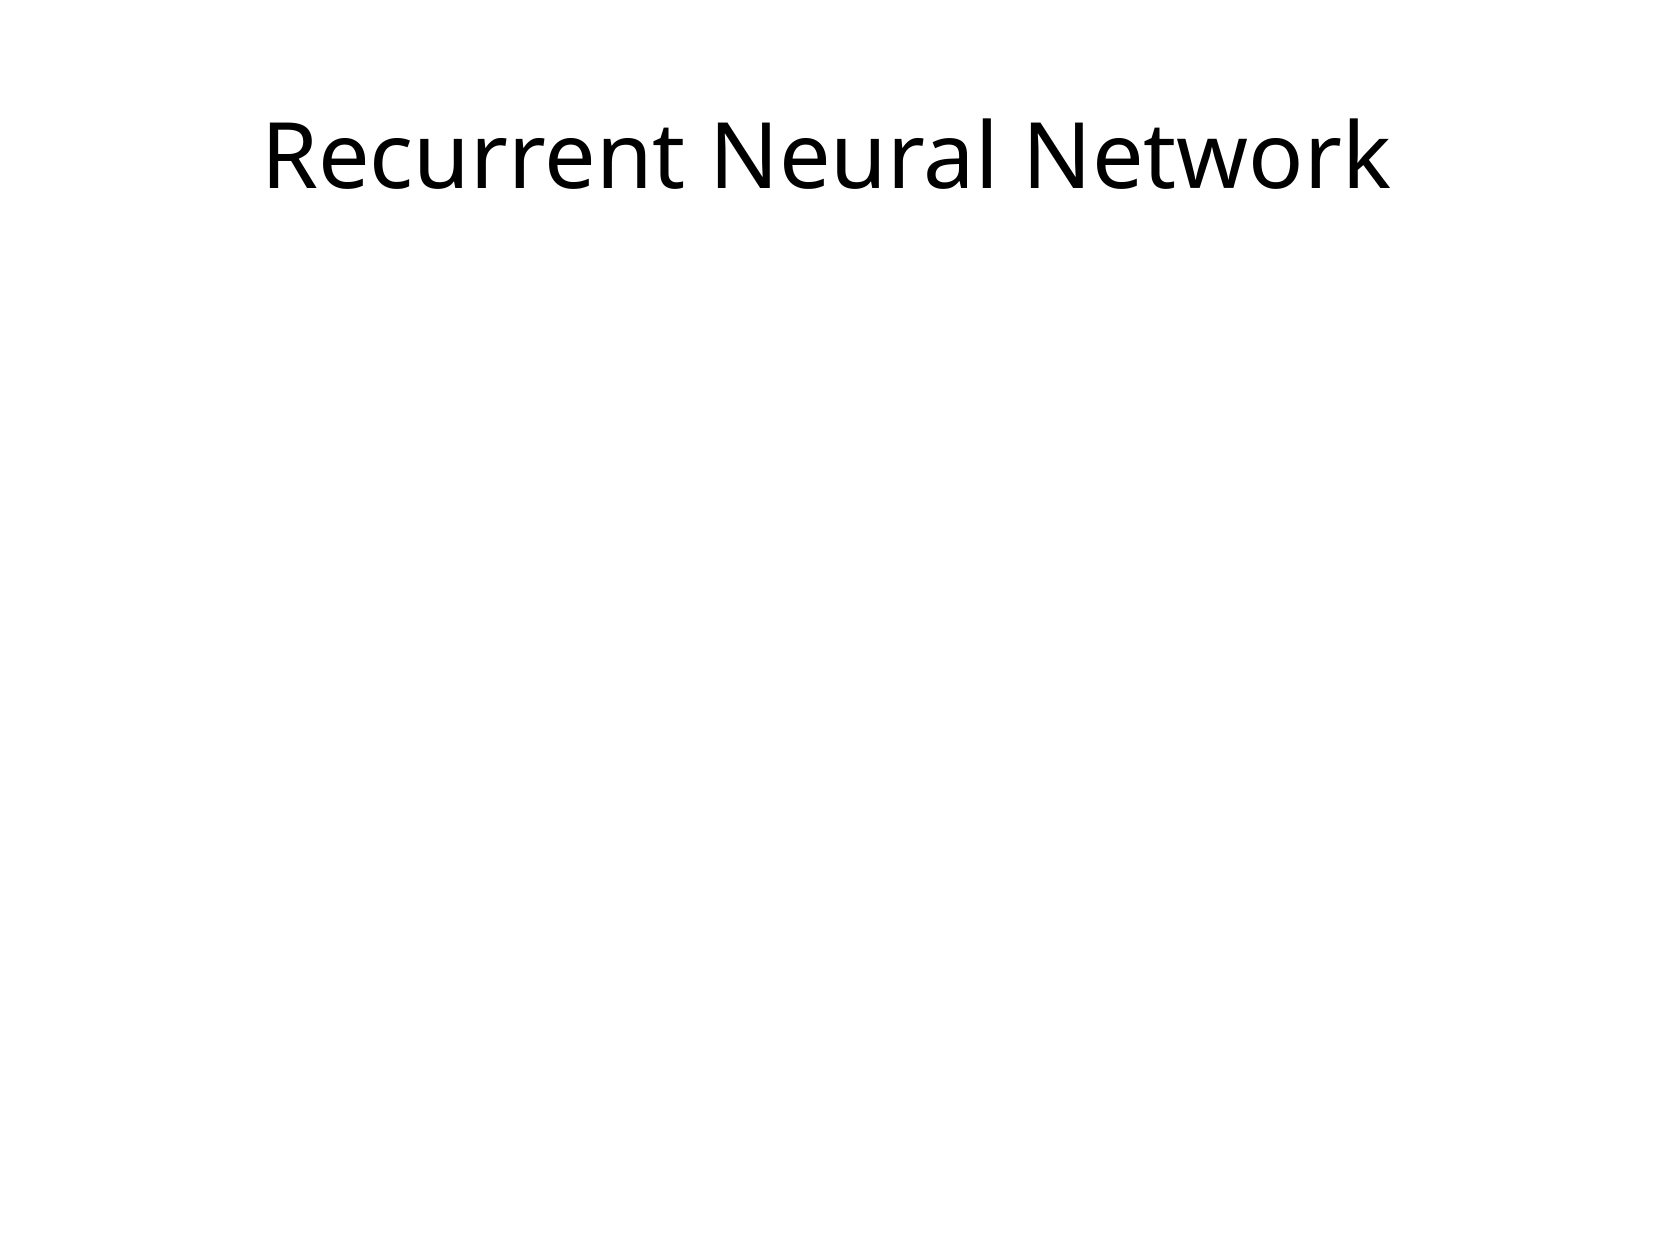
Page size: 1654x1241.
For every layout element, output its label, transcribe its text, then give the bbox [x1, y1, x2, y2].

title Recurrent Neural Network [82, 49, 1571, 257]
